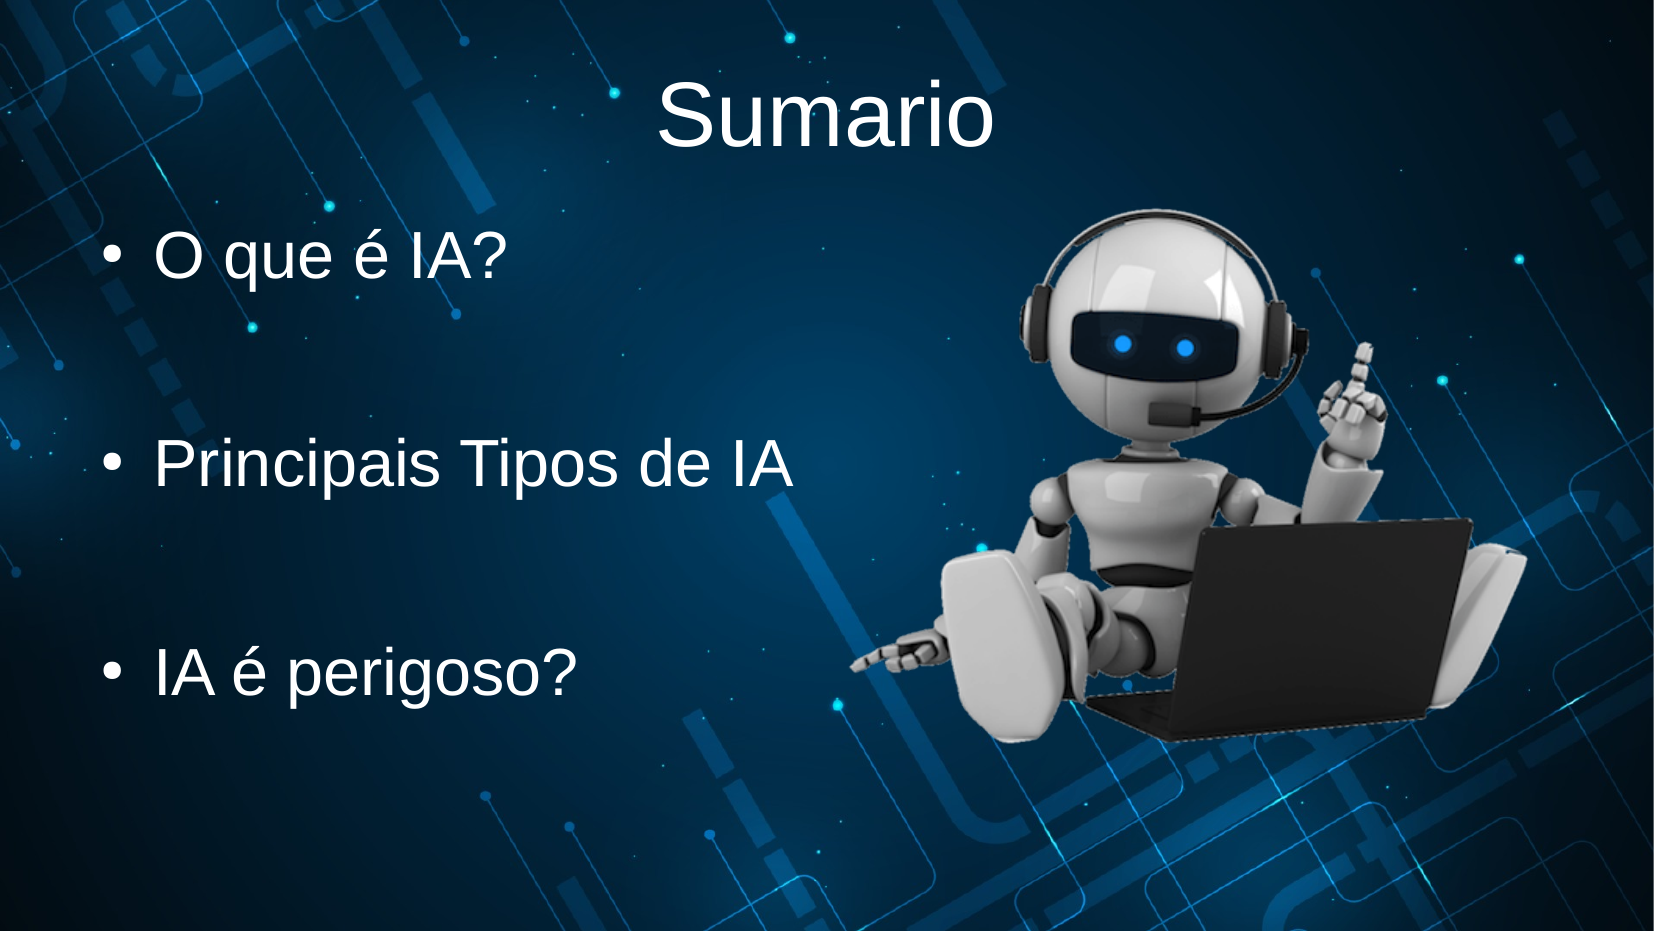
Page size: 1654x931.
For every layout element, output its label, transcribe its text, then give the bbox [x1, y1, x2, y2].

list O que é IA? Principais Tipos de IA IA é perigoso? [82, 217, 816, 758]
title Sumario [82, 37, 1571, 193]
picture [0, 0, 1654, 931]
list O que é IA? Principais Tipos de IA IA é perigoso? [1565, 217, 1571, 758]
